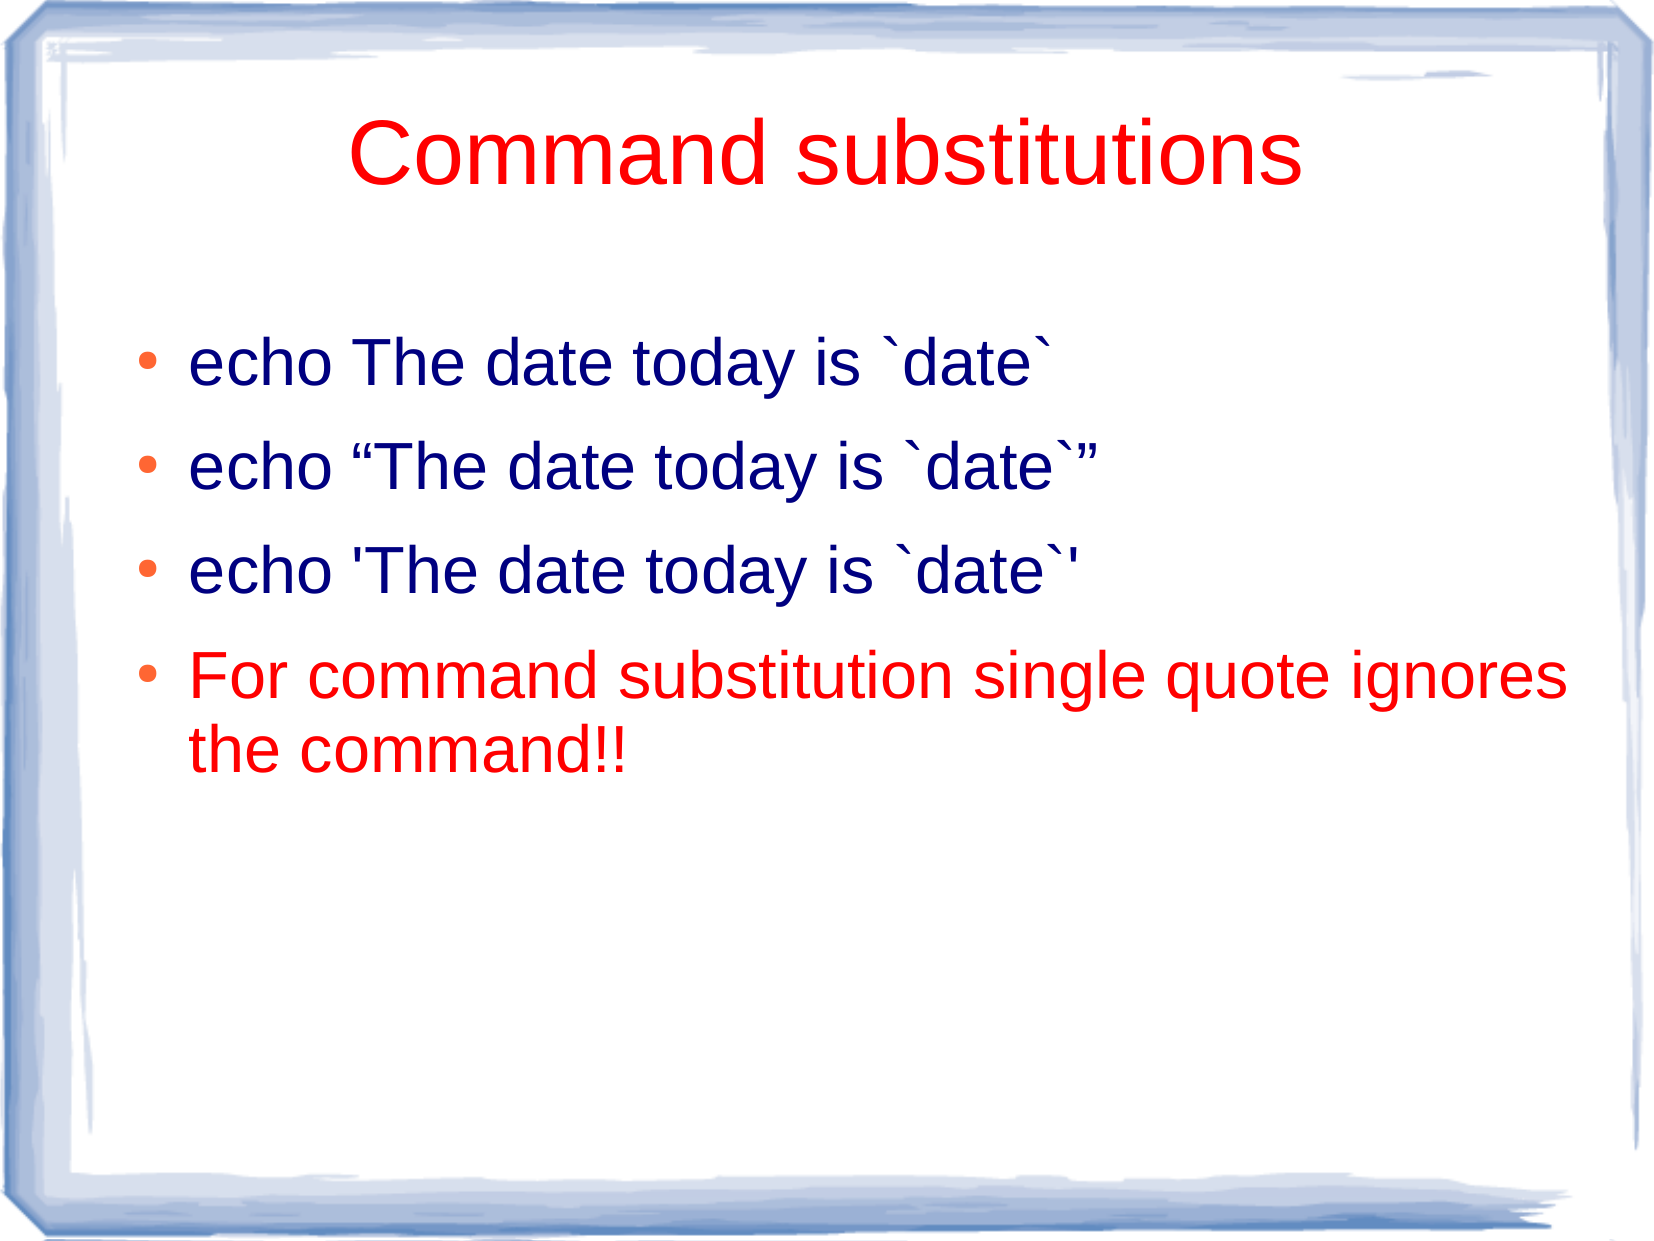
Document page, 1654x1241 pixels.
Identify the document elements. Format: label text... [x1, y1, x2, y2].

picture [0, 0, 1654, 1241]
title Command substitutions [82, 56, 1571, 250]
list echo The date today is `date` echo “The date today is `date`” echo 'The date today is `date`' For command substitution single quote ignores the command!! [118, 324, 1571, 990]
